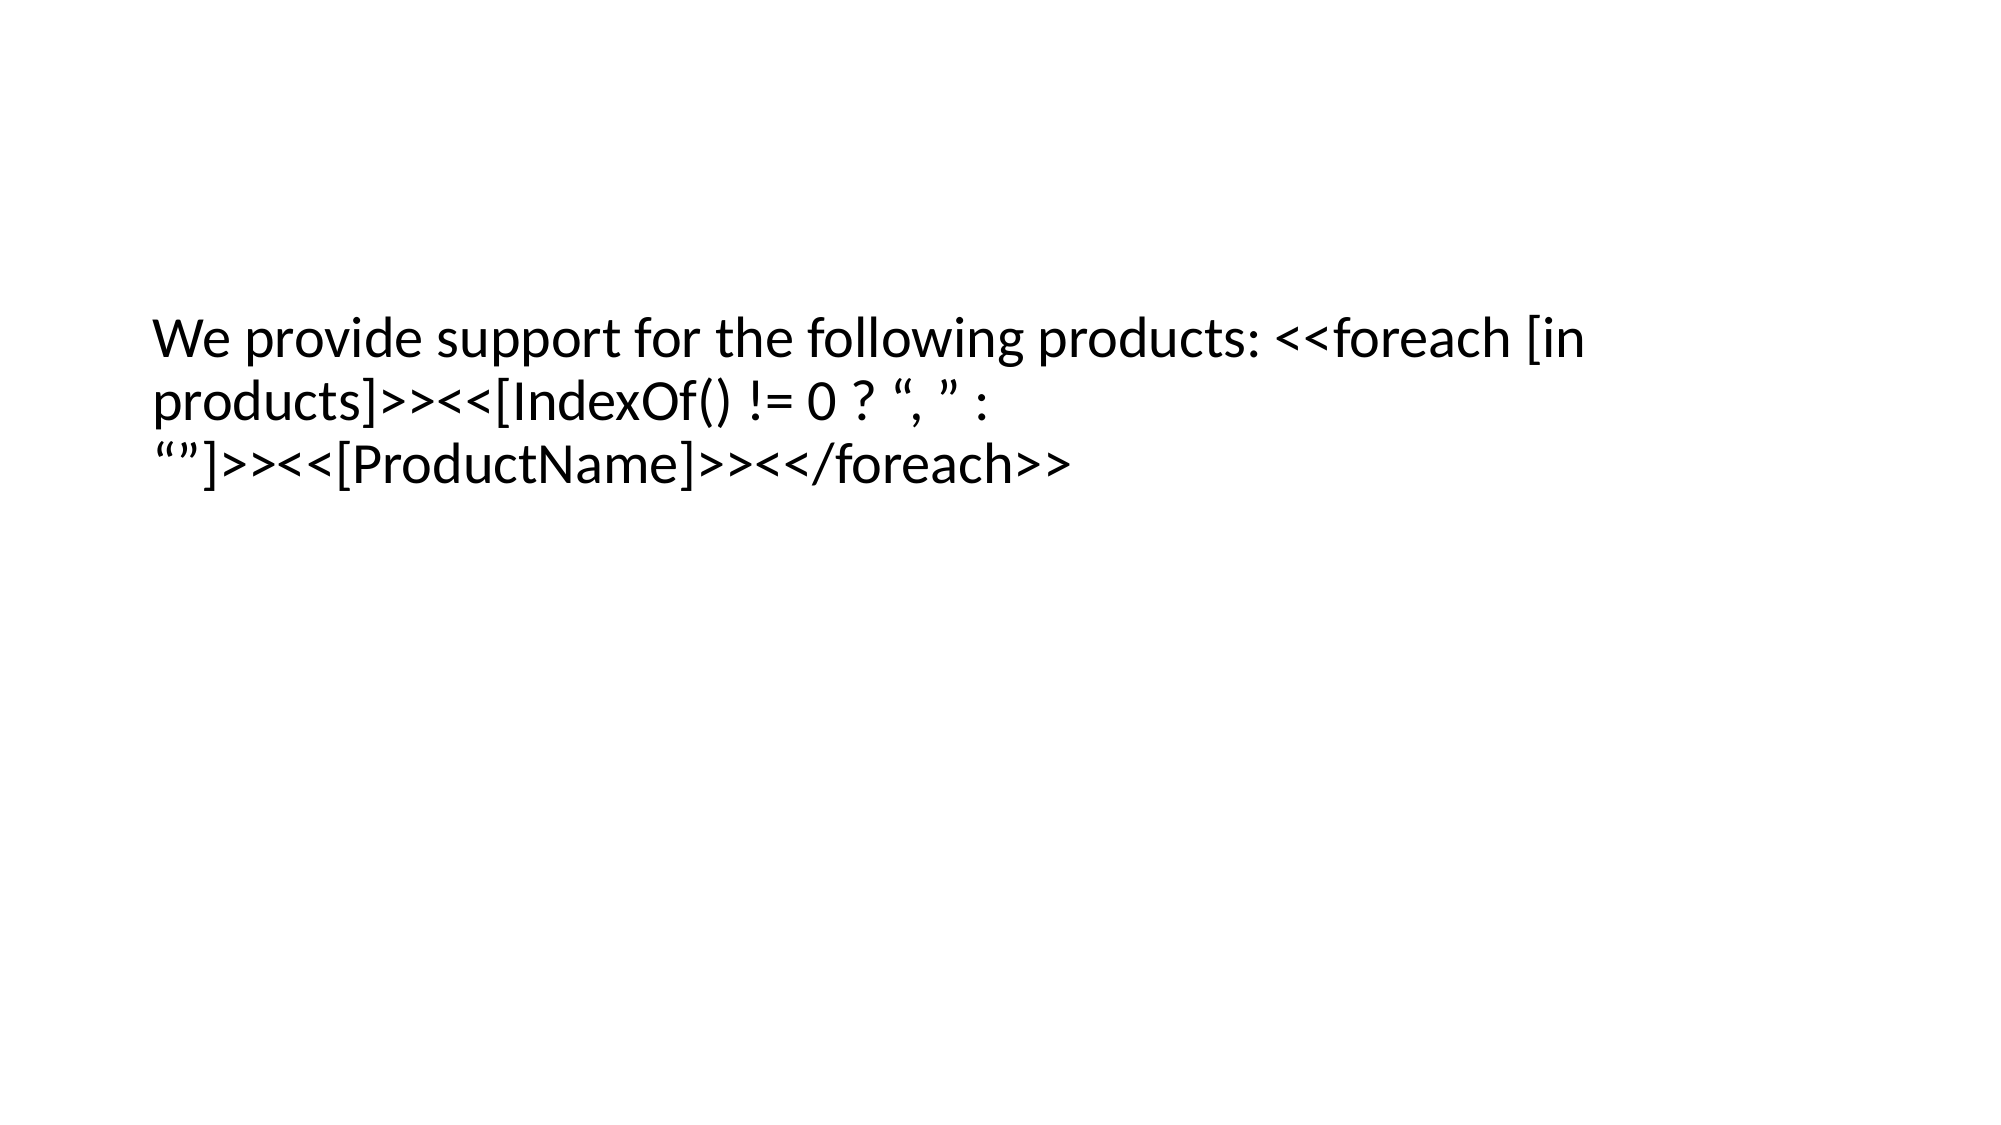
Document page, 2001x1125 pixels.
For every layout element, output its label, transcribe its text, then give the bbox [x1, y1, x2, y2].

list We provide support for the following products: <<foreach [in products]>><<[IndexOf() != 0 ? “, ” : “”]>><<[ProductName]>><</foreach>> [137, 299, 1863, 1014]
